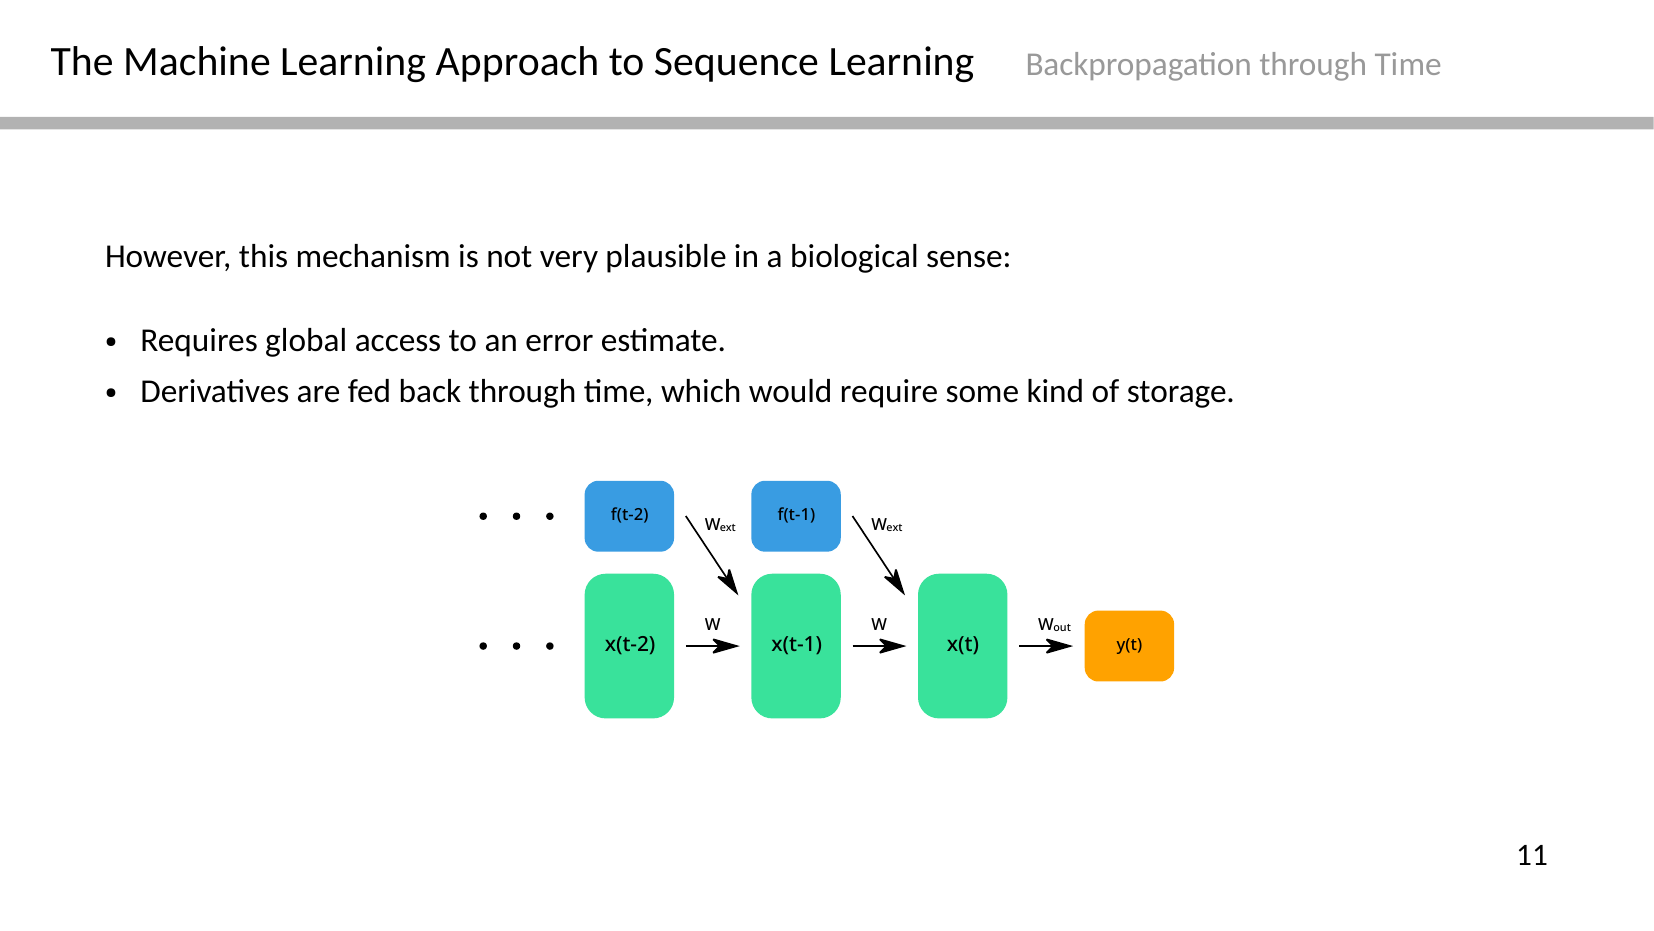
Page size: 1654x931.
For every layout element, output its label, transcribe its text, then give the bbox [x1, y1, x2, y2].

text_box <number> [1501, 835, 1654, 906]
text_box The Machine Learning Approach to Sequence Learning Backpropagation through Time [35, 37, 1516, 94]
picture [478, 480, 1175, 720]
text_box However, this mechanism is not very plausible in a biological sense: Requires global access to an error estimate. Derivatives are fed back through time, which would require some kind of storage. [105, 242, 1530, 751]
